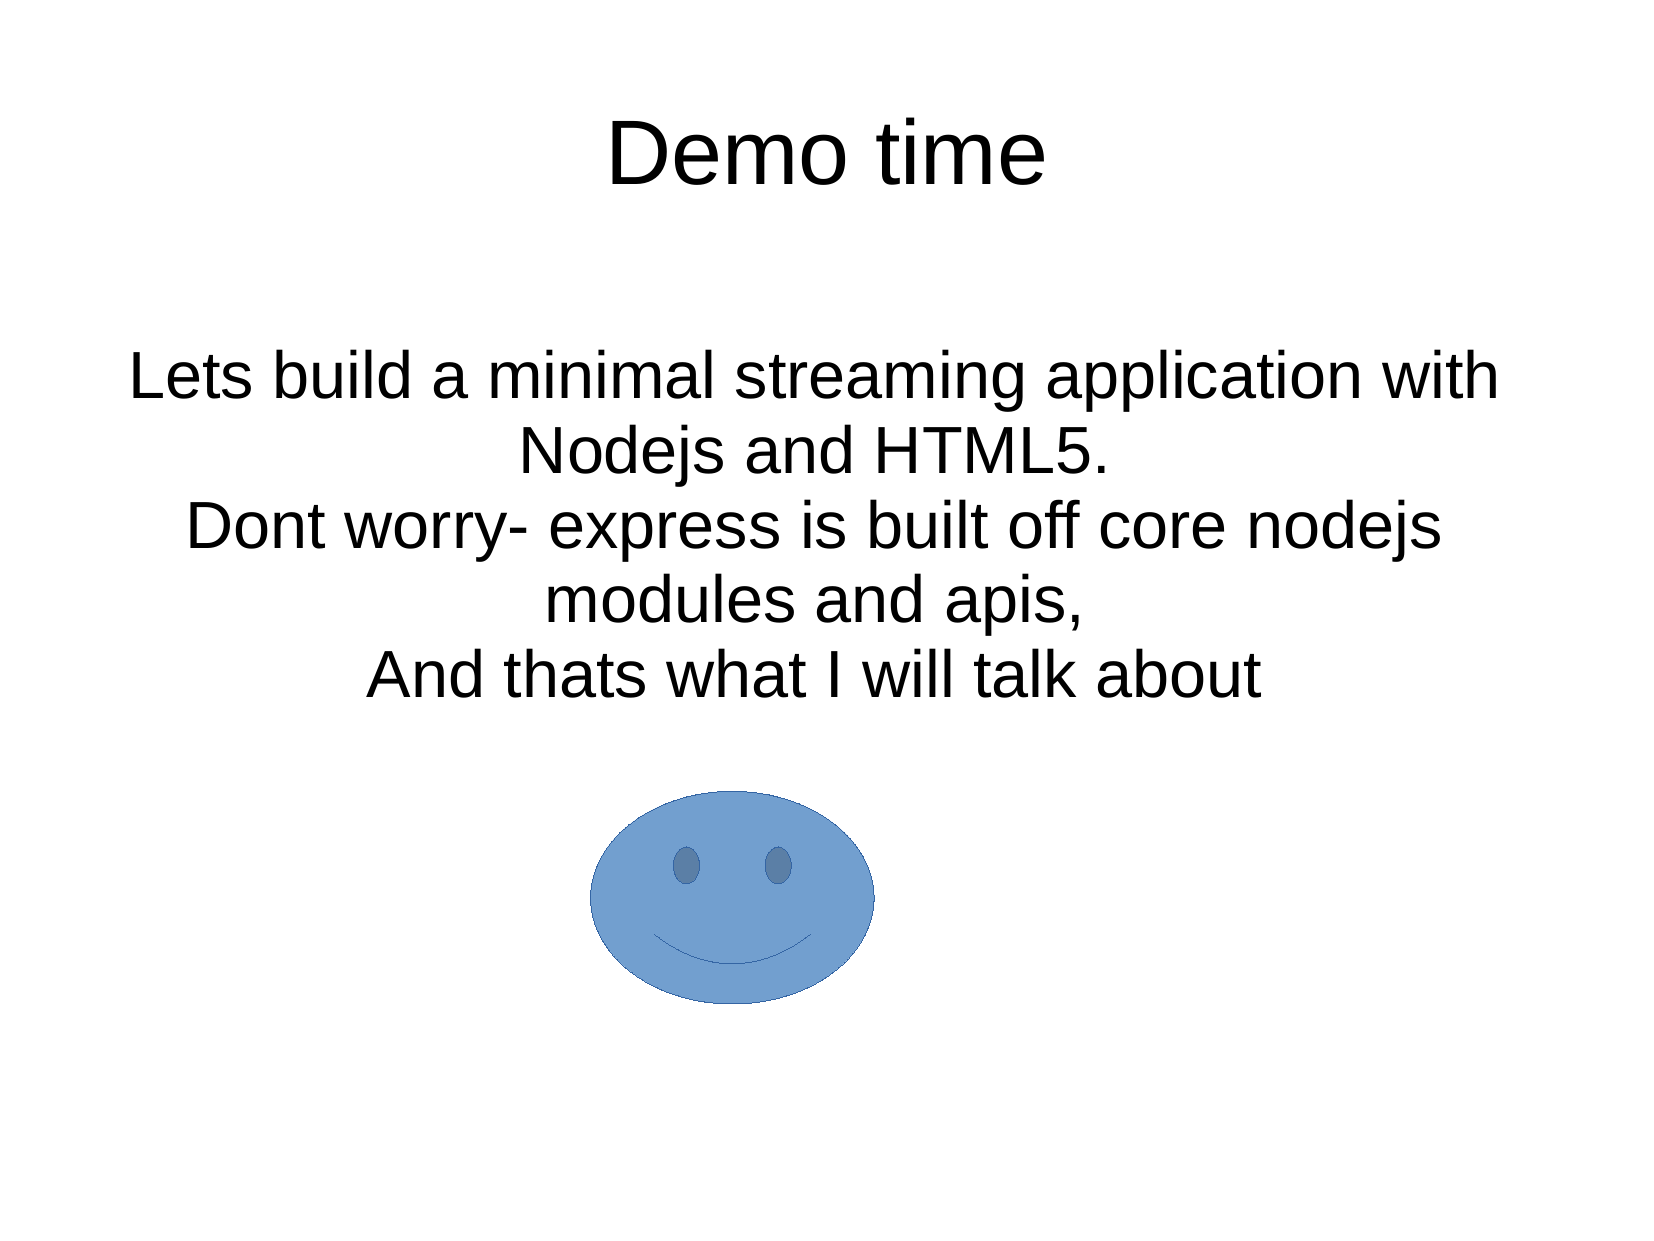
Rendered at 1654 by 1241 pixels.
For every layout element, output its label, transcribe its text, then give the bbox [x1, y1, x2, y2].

title Demo time [82, 49, 1571, 257]
subtitle Lets build a minimal streaming application with Nodejs and HTML5. Dont worry- express is built off core nodejs modules and apis, And thats what I will talk about [70, 165, 1559, 885]
text_box [590, 791, 875, 1004]
